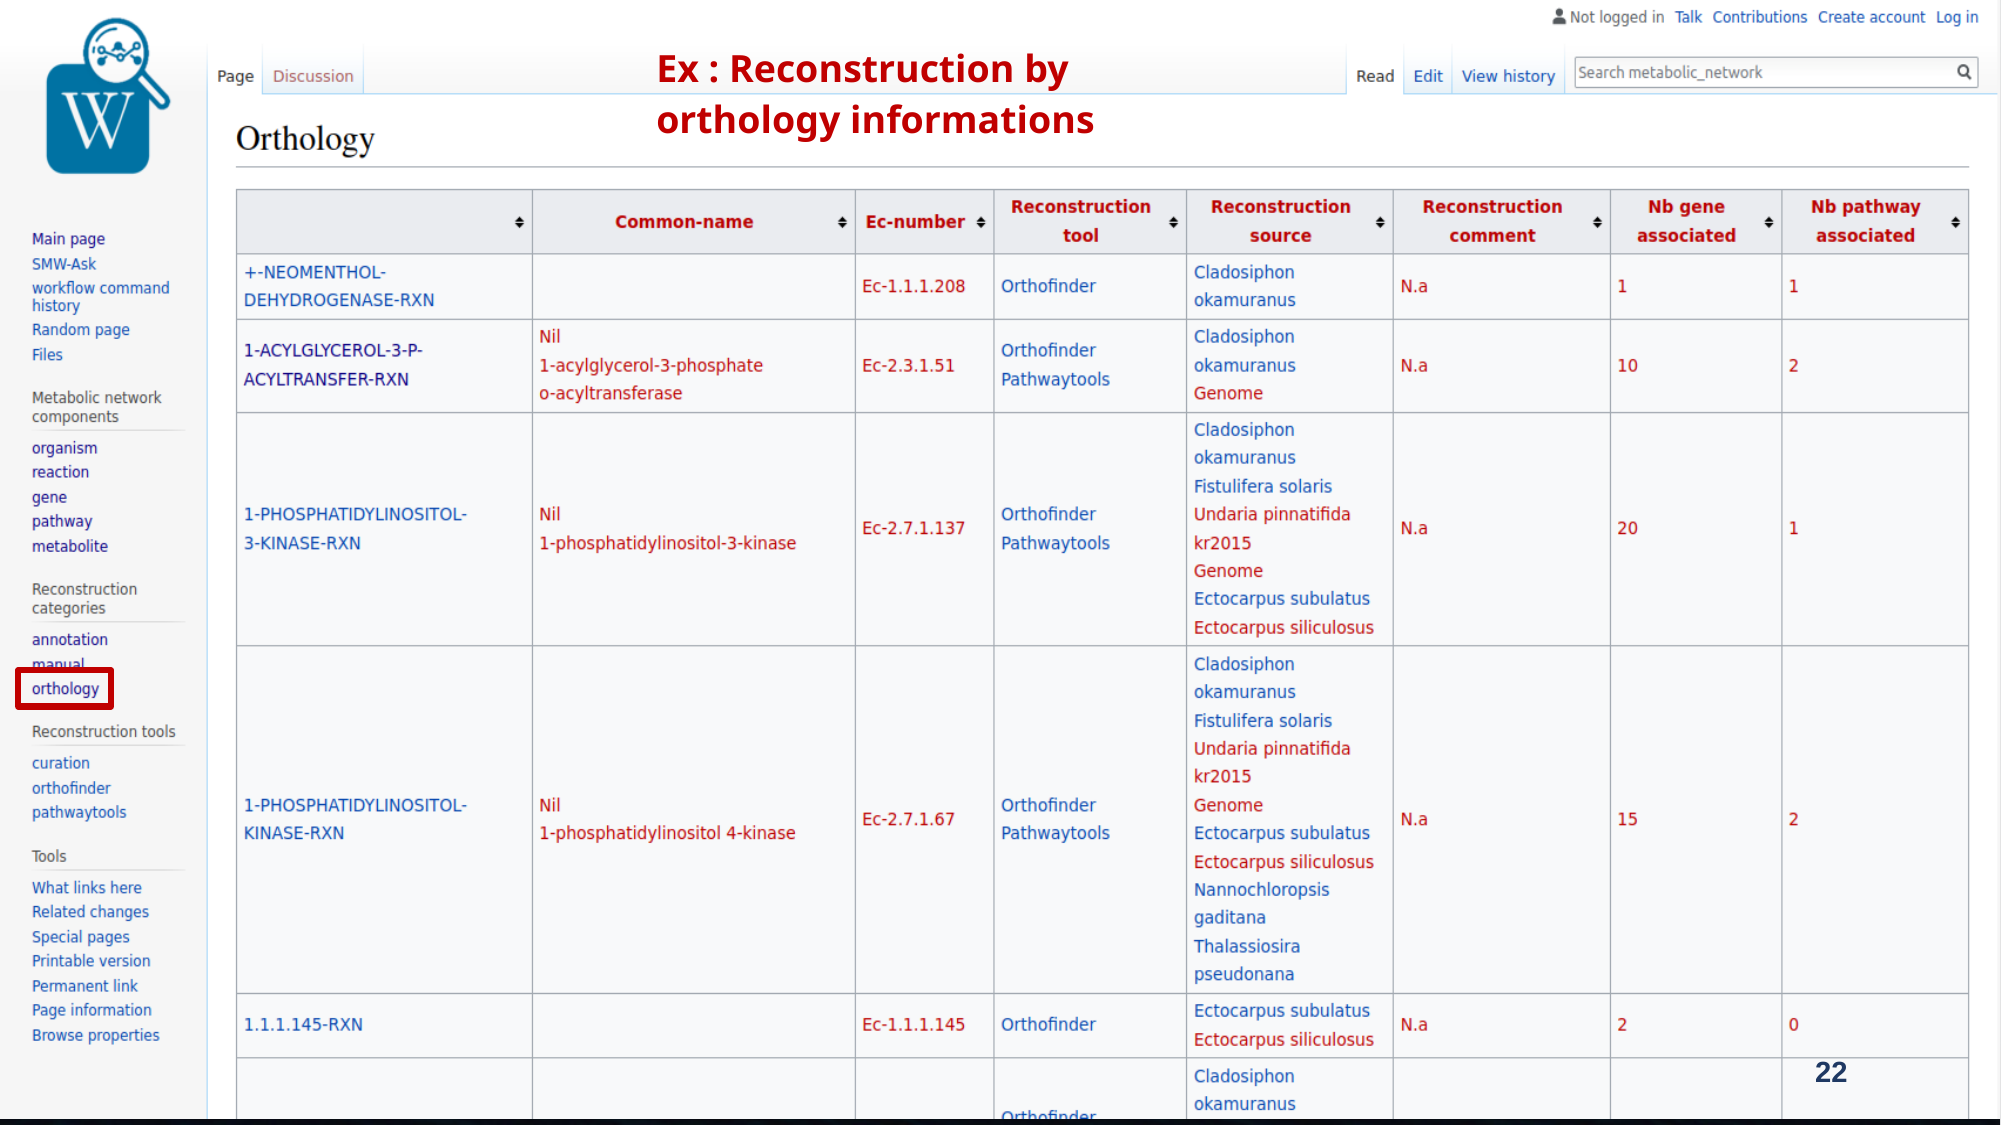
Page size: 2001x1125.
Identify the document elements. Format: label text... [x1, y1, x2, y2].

picture [0, 0, 2001, 1125]
text_box Ex : Reconstruction by orthology informations [641, 34, 1178, 107]
slide_number 2 [1412, 1042, 1863, 1103]
